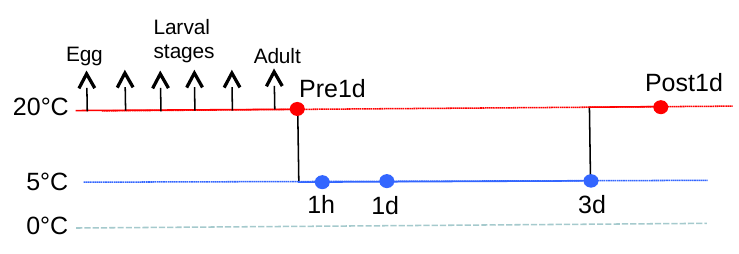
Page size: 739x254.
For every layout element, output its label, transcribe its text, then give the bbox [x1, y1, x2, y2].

text_box 3d [563, 180, 622, 226]
text_box [291, 111, 304, 116]
text_box 1h [292, 181, 351, 227]
text_box 1d [356, 182, 415, 227]
text_box [380, 174, 394, 180]
text_box [584, 174, 598, 179]
text_box [316, 175, 329, 180]
text_box Pre1d [284, 65, 382, 111]
text_box Larval stages [138, 5, 230, 71]
text_box Egg [51, 33, 118, 74]
text_box Adult [239, 35, 316, 76]
text_box 5°C [11, 158, 84, 202]
text_box Post1d [630, 59, 739, 105]
text_box 0°C [11, 202, 84, 248]
text_box [654, 108, 668, 114]
text_box 20°C [0, 83, 84, 129]
